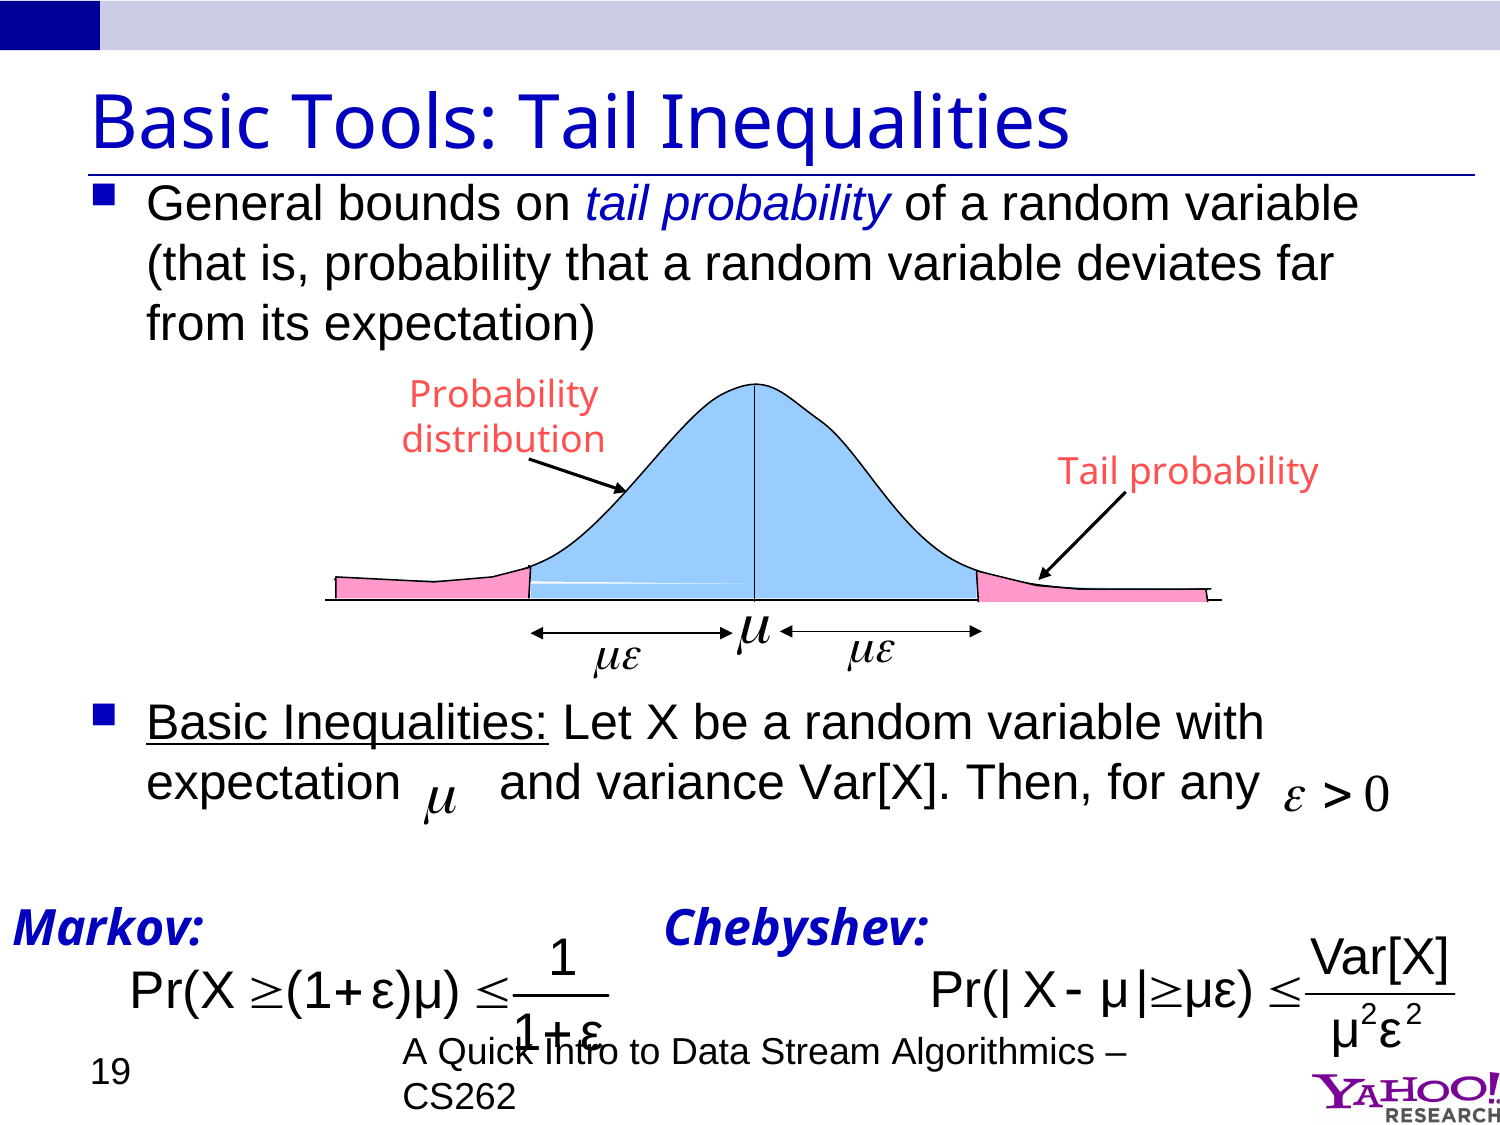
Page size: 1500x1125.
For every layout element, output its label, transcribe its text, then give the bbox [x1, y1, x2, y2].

chart [838, 631, 909, 683]
chart [1275, 762, 1401, 826]
list General bounds on tail probability of a random variable (that is, probability that a random variable deviates far from its expectation) Basic Inequalities: Let X be a random variable with expectation and variance Var[X]. Then, for any [75, 162, 1426, 876]
title Basic Tools: Tail Inequalities [75, 50, 1500, 188]
chart [924, 924, 1466, 1068]
chart [125, 924, 621, 1062]
text_box Markov: [0, 887, 220, 963]
chart [584, 638, 655, 690]
text_box [333, 384, 1212, 603]
picture [1312, 1072, 1500, 1125]
text_box Probability distribution [386, 362, 622, 468]
chart [725, 603, 785, 669]
text_box Chebyshev: [648, 887, 944, 963]
text_box Tail probability [1043, 439, 1334, 501]
chart [412, 774, 470, 838]
